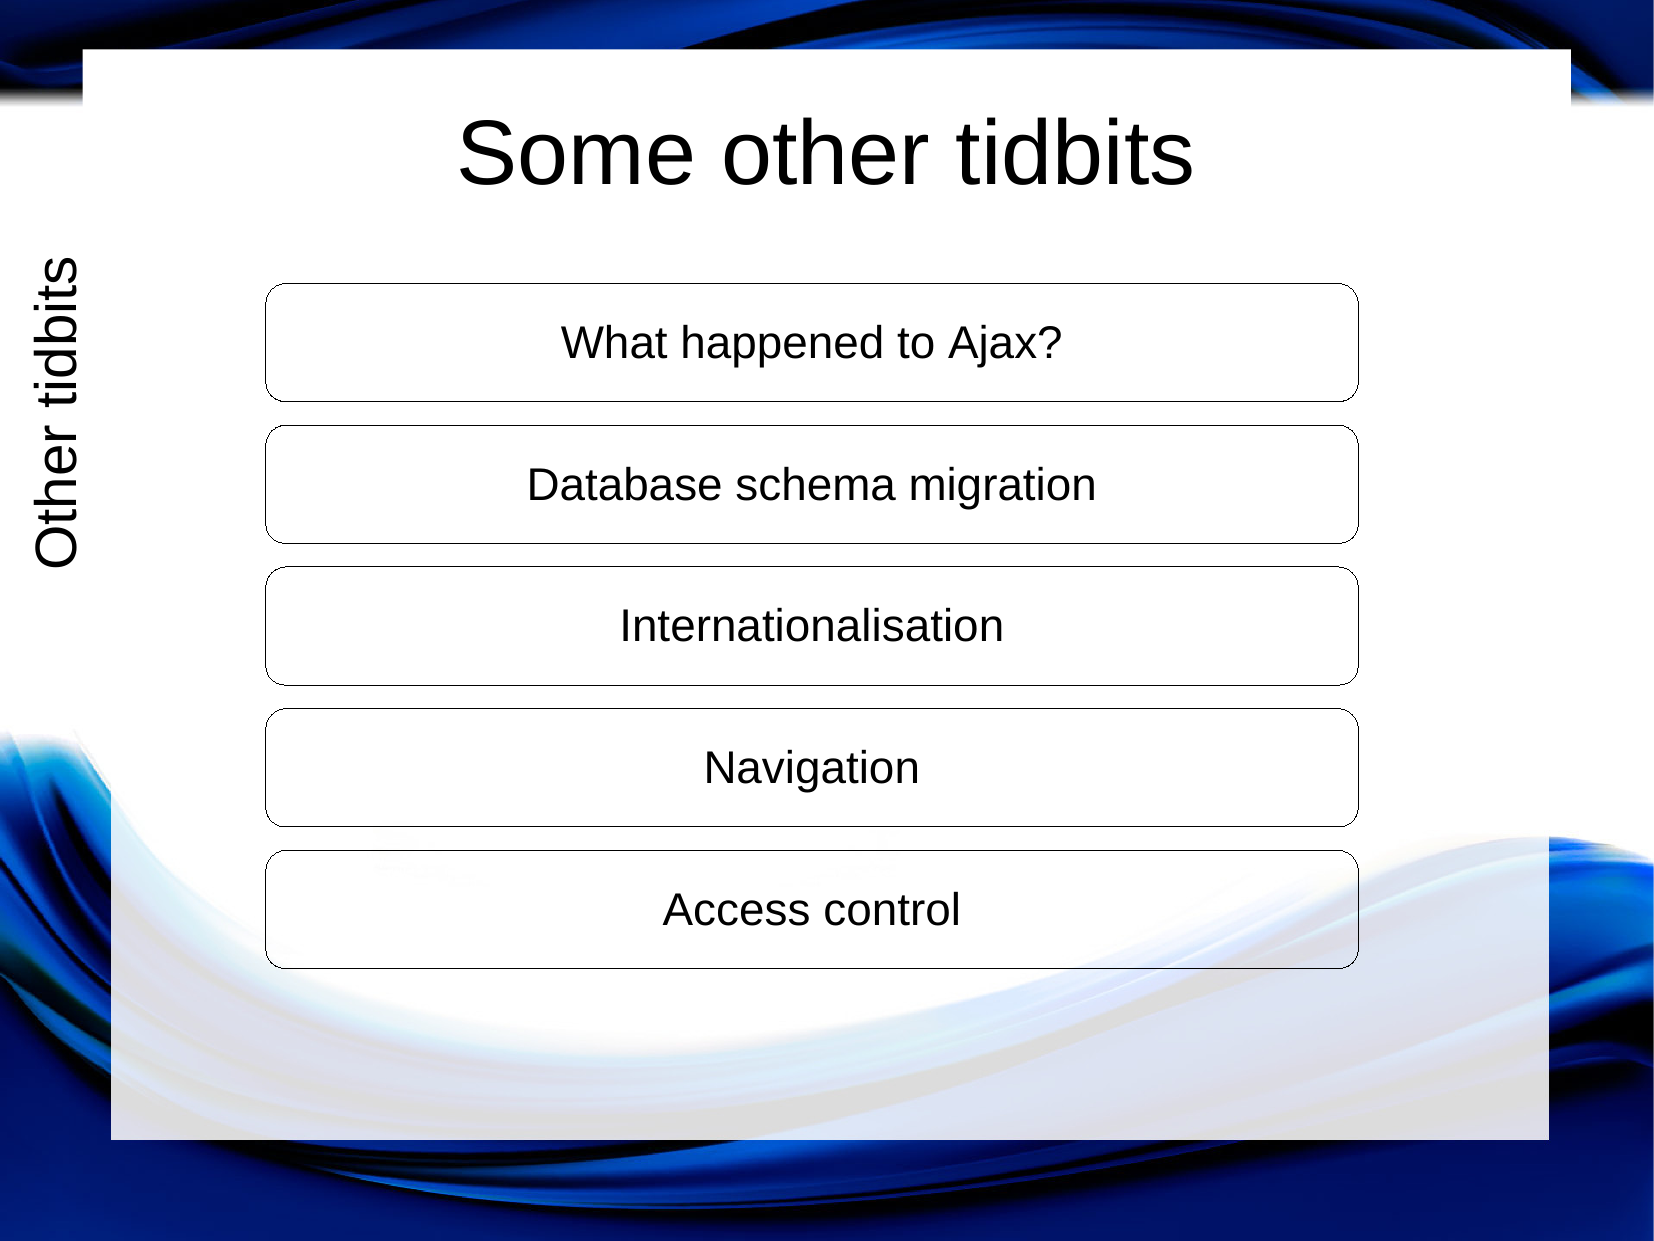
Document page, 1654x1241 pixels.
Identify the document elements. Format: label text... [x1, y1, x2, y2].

text_box Navigation [265, 708, 1359, 827]
text_box Access control [265, 850, 1359, 969]
text_box Internationalisation [265, 566, 1359, 686]
text_box Database schema migration [265, 425, 1359, 544]
title Some other tidbits [130, 49, 1571, 257]
text_box What happened to Ajax? [265, 283, 1359, 402]
picture [0, 0, 1654, 1241]
title Other tidbits [0, 29, 130, 798]
